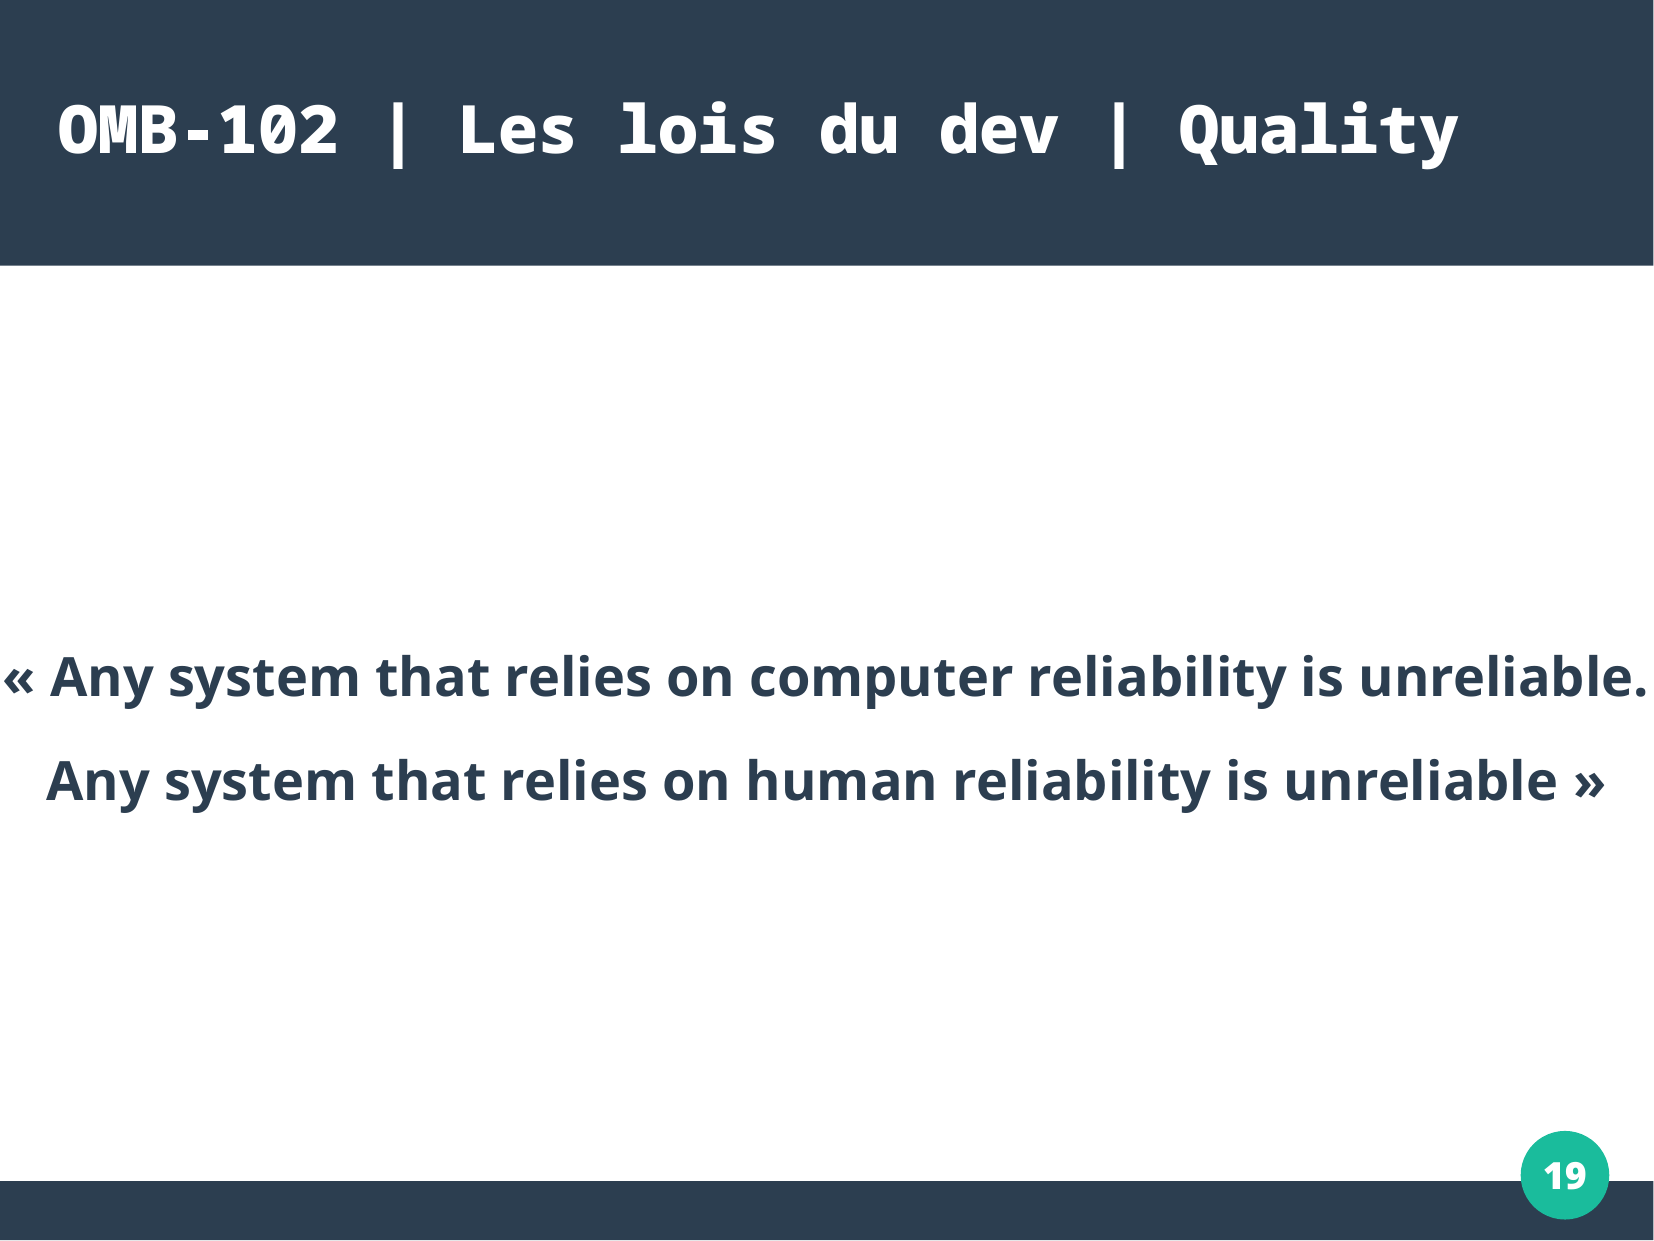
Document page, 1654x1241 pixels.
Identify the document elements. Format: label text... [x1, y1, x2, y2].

title OMB-102 | Les lois du dev | Quality [59, 49, 1595, 207]
list « Any system that relies on computer reliability is unreliable. Any system that relies on human reliability is unreliable » [0, 270, 1654, 1186]
